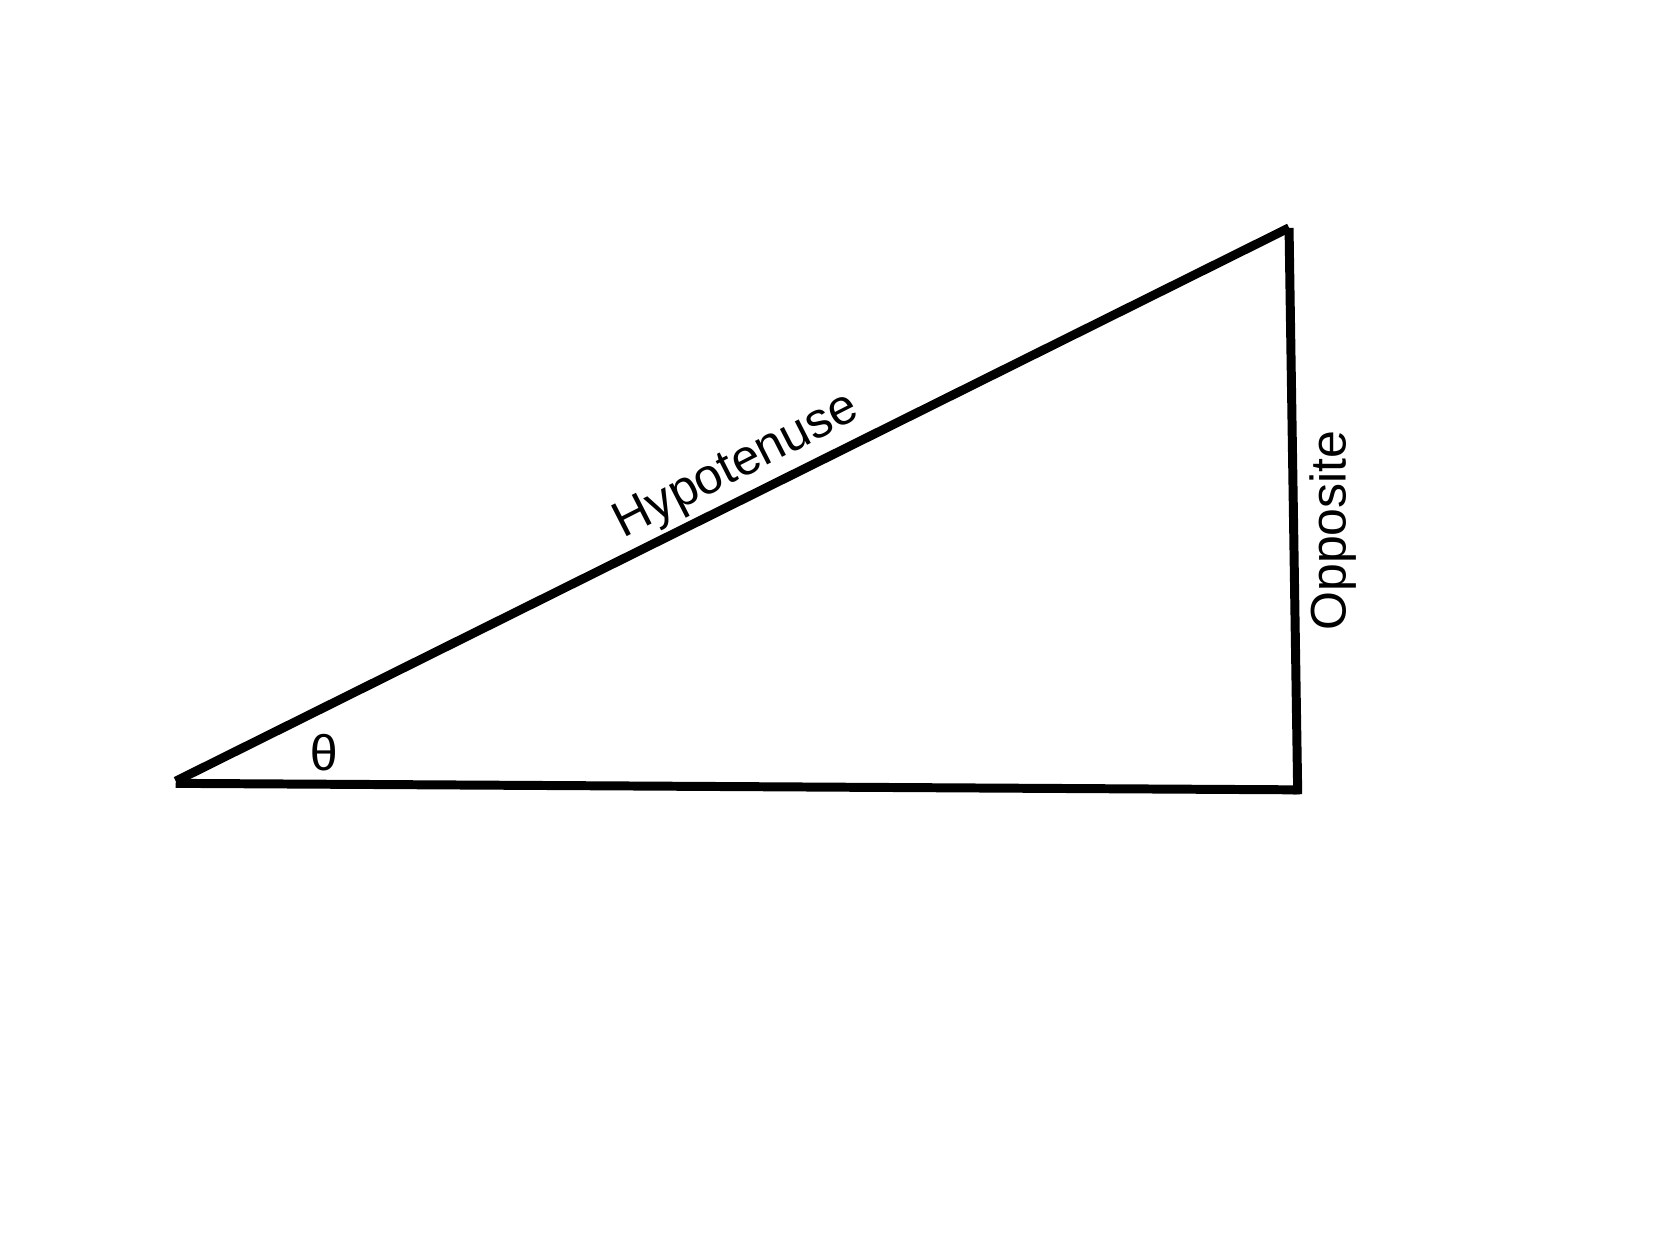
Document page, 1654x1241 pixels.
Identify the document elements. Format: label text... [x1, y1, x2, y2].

text_box θ [295, 718, 354, 789]
text_box Hypotenuse [586, 363, 883, 562]
text_box Opposite [1293, 415, 1364, 646]
